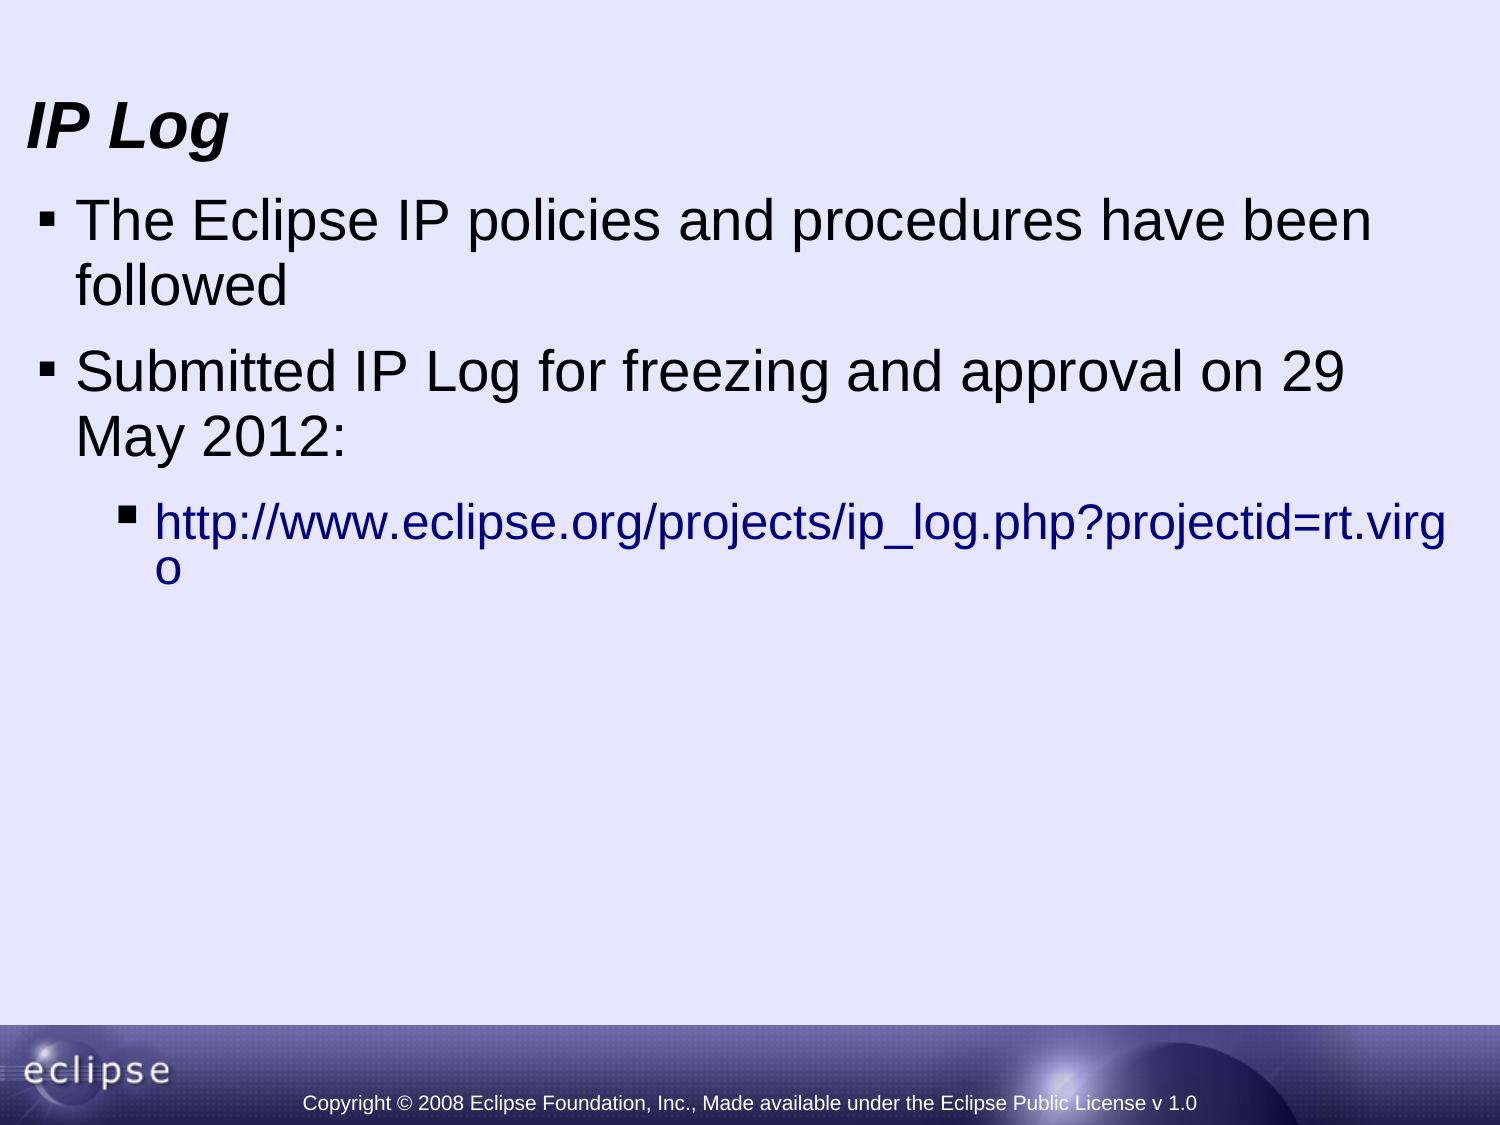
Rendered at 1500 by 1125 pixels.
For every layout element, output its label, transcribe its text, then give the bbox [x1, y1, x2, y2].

list The Eclipse IP policies and procedures have been followed Submitted IP Log for freezing and approval on 29 May 2012: http://www.eclipse.org/projects/ip_log.php?projectid=rt.virgo [37, 187, 1463, 1021]
title IP Log [26, 84, 1474, 172]
picture [0, 1025, 1500, 1125]
